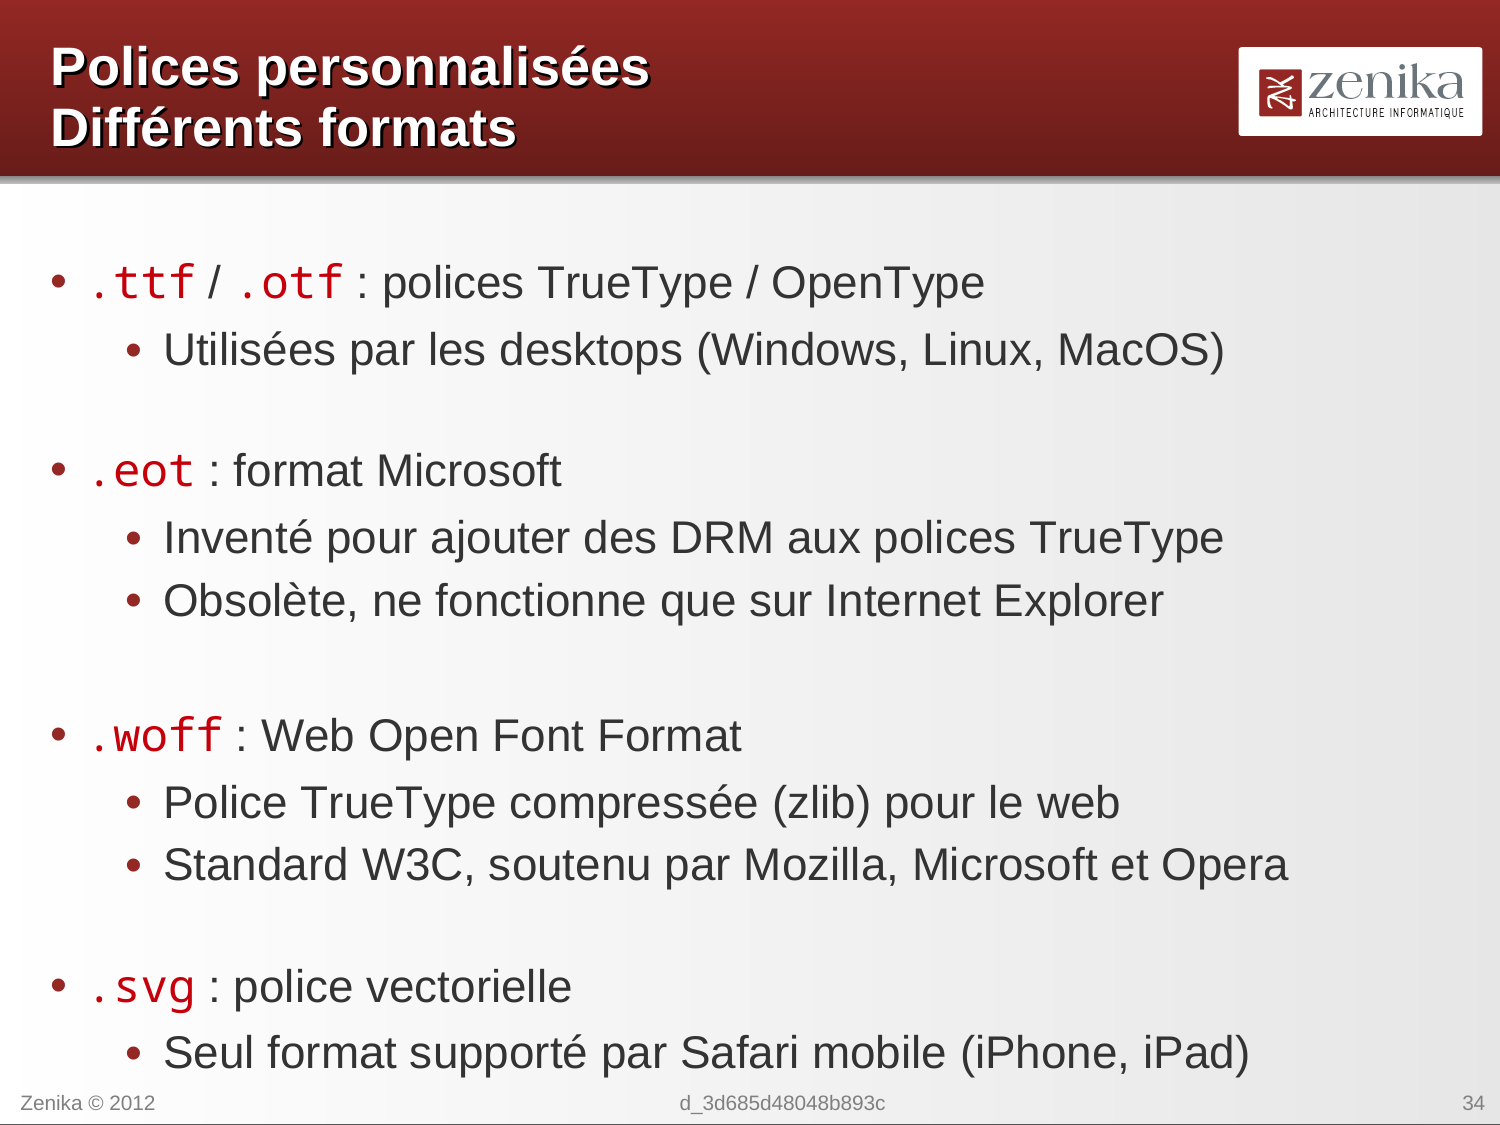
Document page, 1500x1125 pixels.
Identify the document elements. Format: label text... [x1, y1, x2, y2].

picture [1257, 58, 1464, 125]
title Polices personnalisées Différents formats [50, 15, 1206, 180]
list .ttf / .otf : polices TrueType / OpenType Utilisées par les desktops (Windows, Linux, MacOS) .eot : format Microsoft Inventé pour ajouter des DRM aux polices TrueType Obsolète, ne fonctionne que sur Internet Explorer .woff : Web Open Font Format Police TrueType compressée (zlib) pour le web Standard W3C, soutenu par Mozilla, Microsoft et Opera .svg : police vectorielle Seul format supporté par Safari mobile (iPhone, iPad) [50, 249, 1435, 1097]
